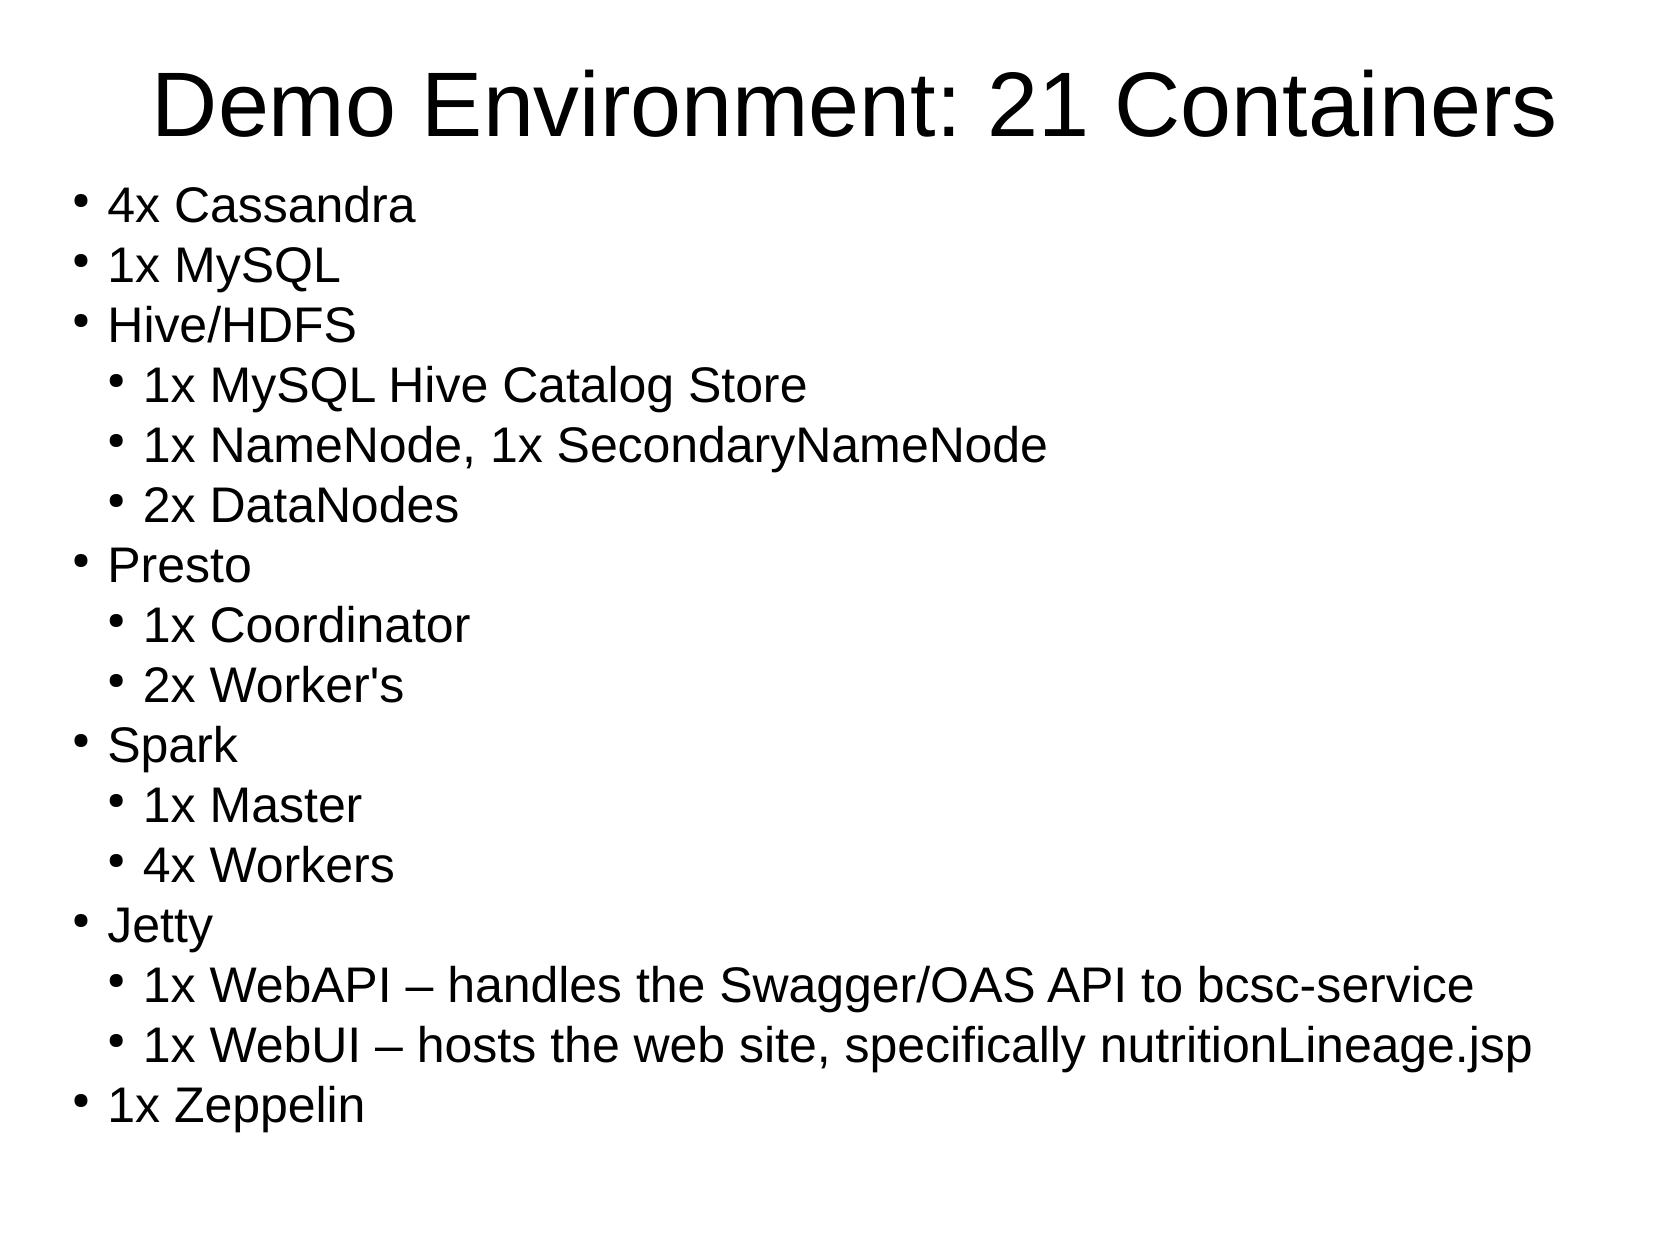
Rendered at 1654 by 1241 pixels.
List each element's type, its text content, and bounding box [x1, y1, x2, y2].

text_box 4x Cassandra 1x MySQL Hive/HDFS 1x MySQL Hive Catalog Store 1x NameNode, 1x SecondaryNameNode 2x DataNodes Presto 1x Coordinator 2x Worker's Spark 1x Master 4x Workers Jetty 1x WebAPI – handles the Swagger/OAS API to bcsc-service 1x WebUI – hosts the web site, specifically nutritionLineage.jsp 1x Zeppelin [71, 171, 1561, 1156]
text_box Demo Environment: 21 Containers [105, 48, 1571, 152]
